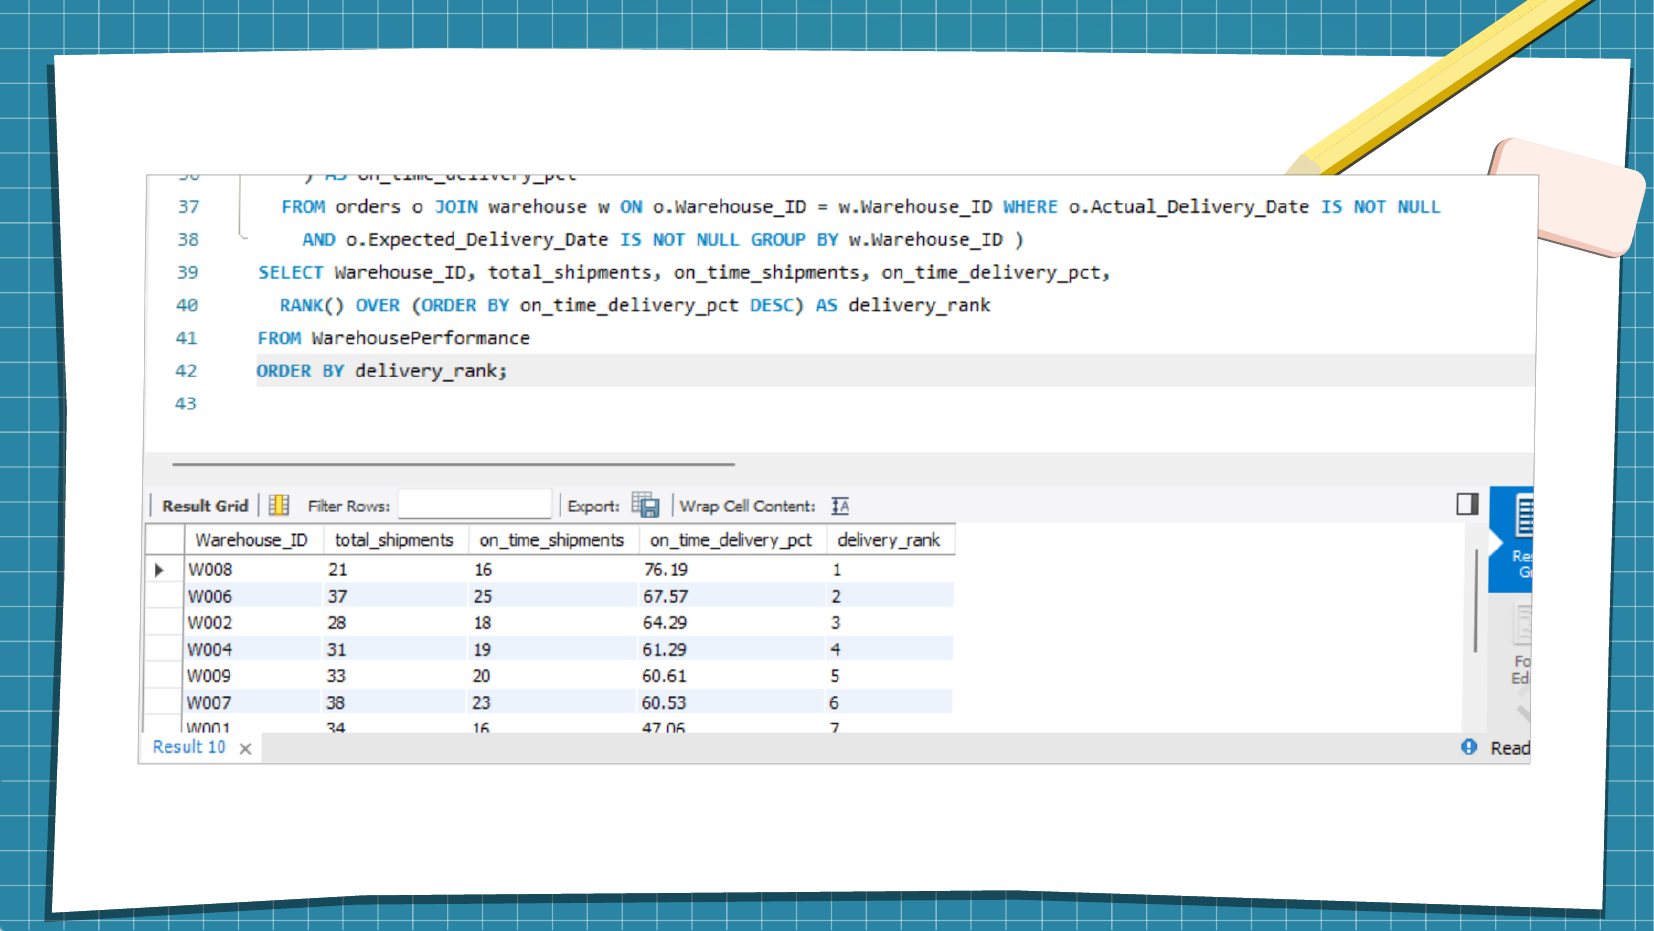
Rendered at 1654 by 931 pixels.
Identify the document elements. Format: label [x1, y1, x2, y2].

picture [134, 171, 1541, 766]
